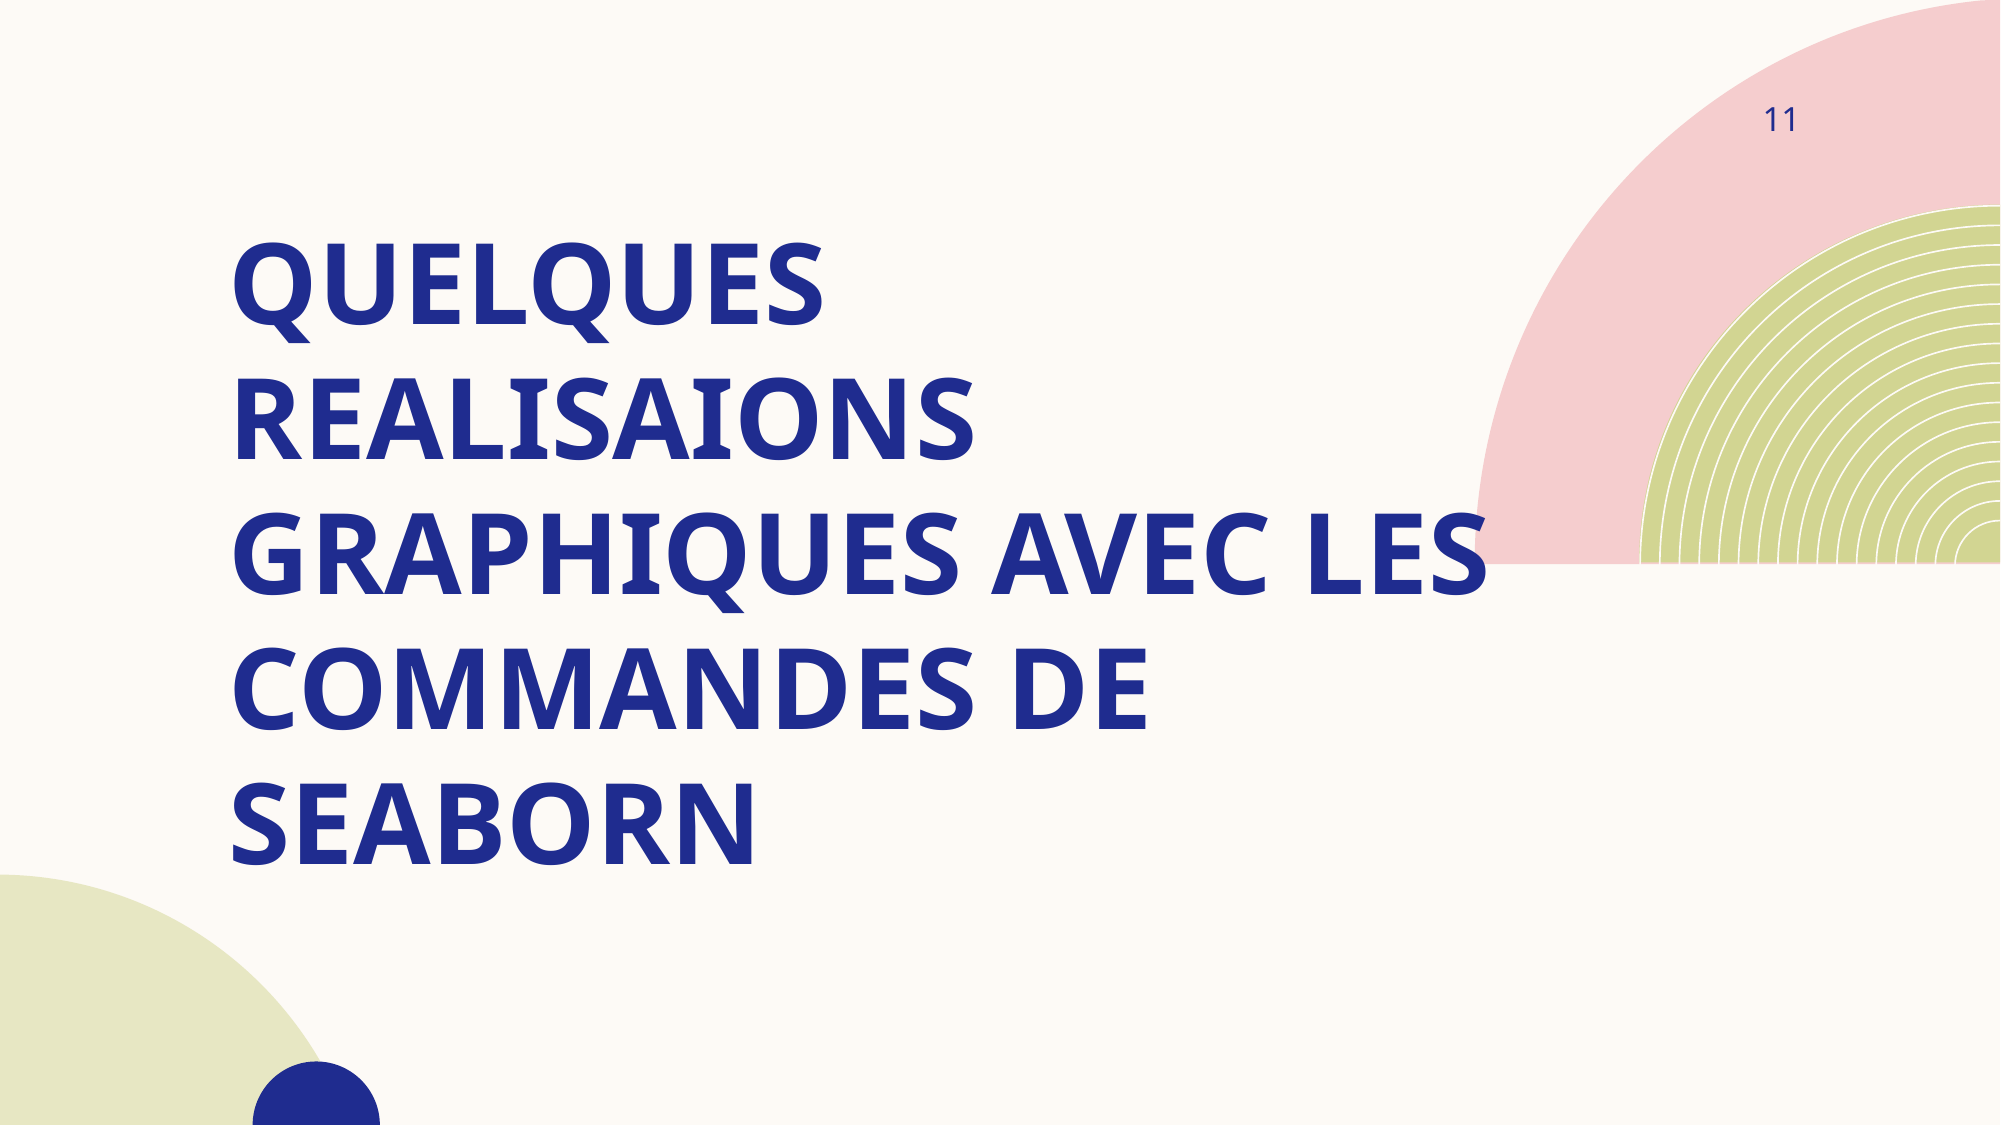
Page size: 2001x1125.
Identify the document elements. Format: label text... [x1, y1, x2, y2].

text_box [1747, 82, 1910, 160]
title QUELQUES REALISAIONS GRAPHIQUES AVEC Les commandes de SEABORN [213, 100, 1569, 888]
